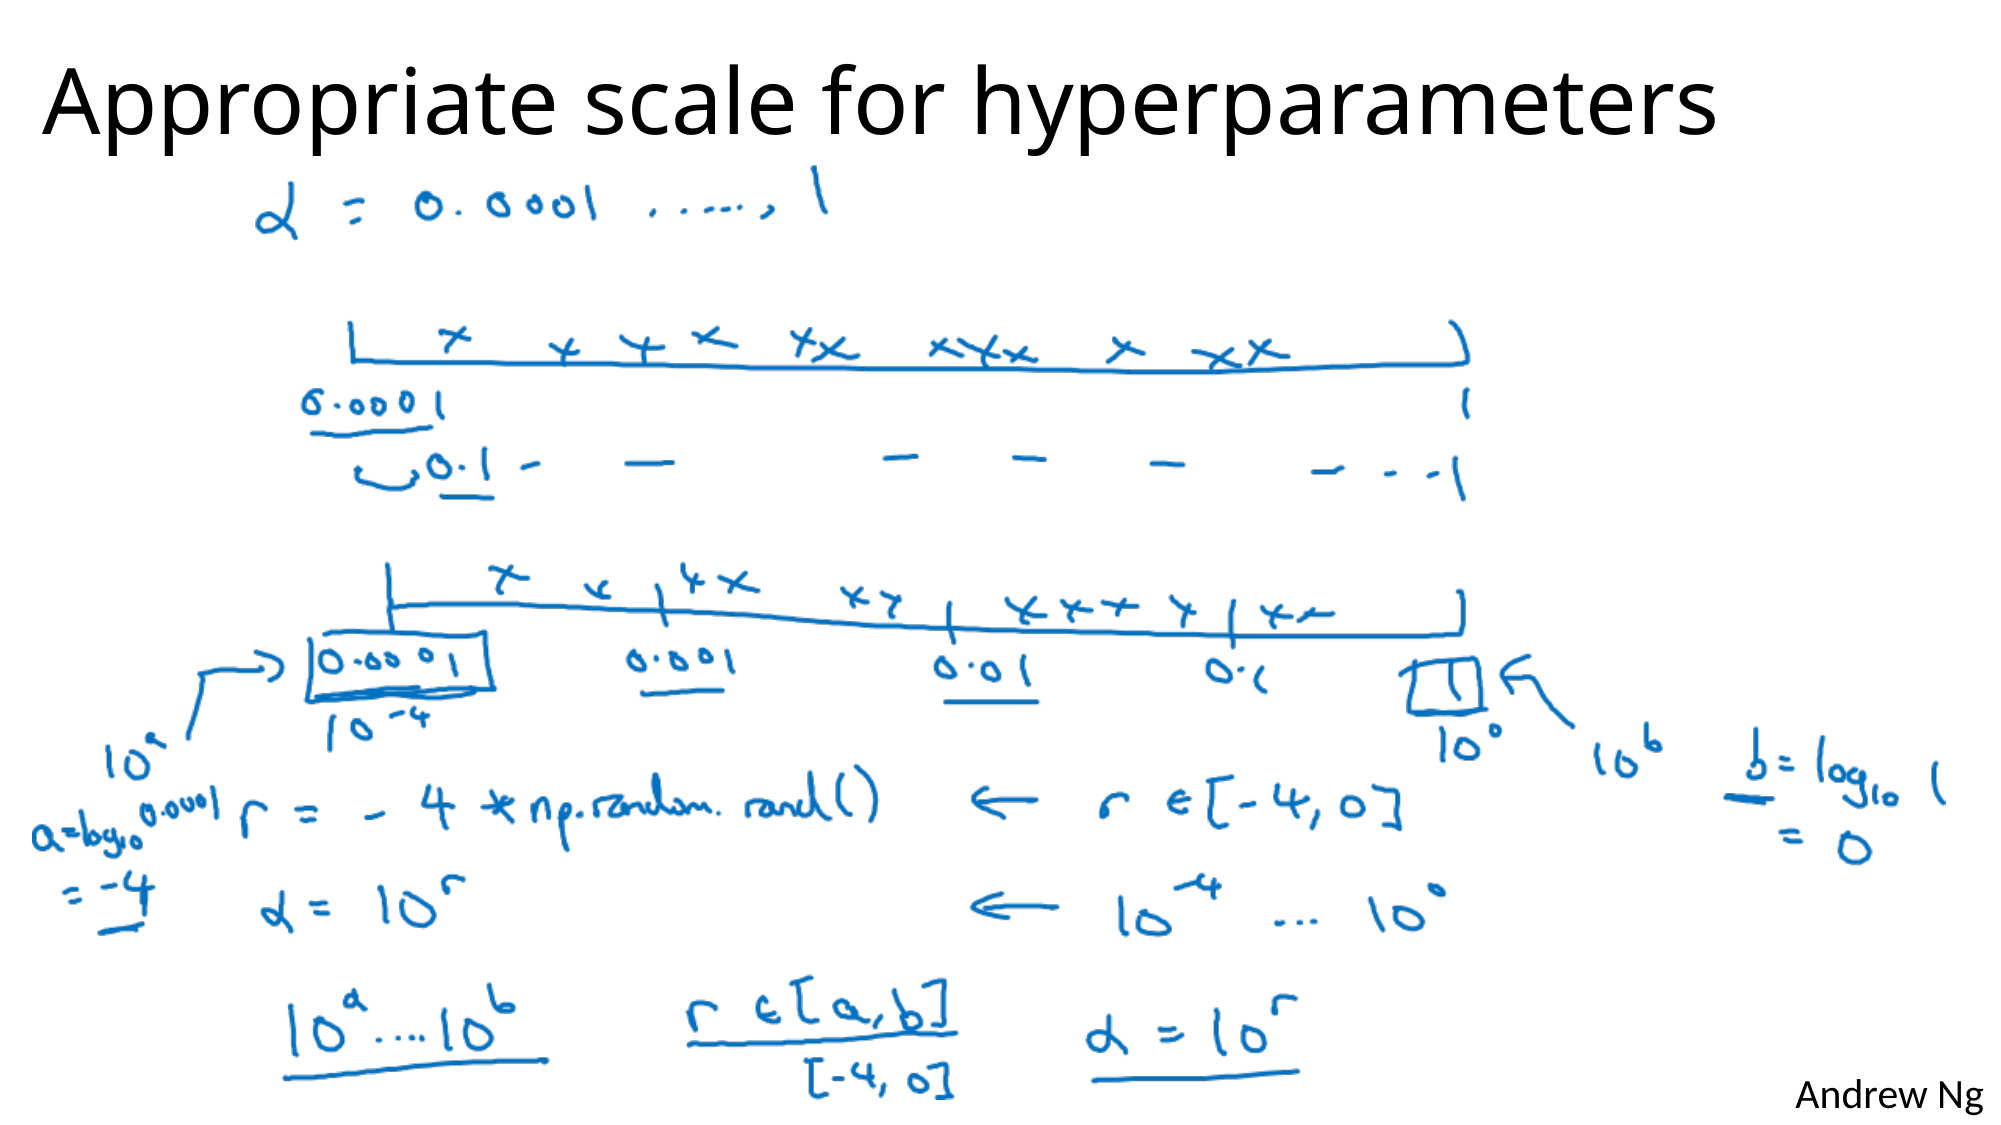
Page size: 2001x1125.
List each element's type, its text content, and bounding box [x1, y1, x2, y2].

title Appropriate scale for hyperparameters [27, 35, 1868, 253]
picture [32, 165, 1946, 1100]
